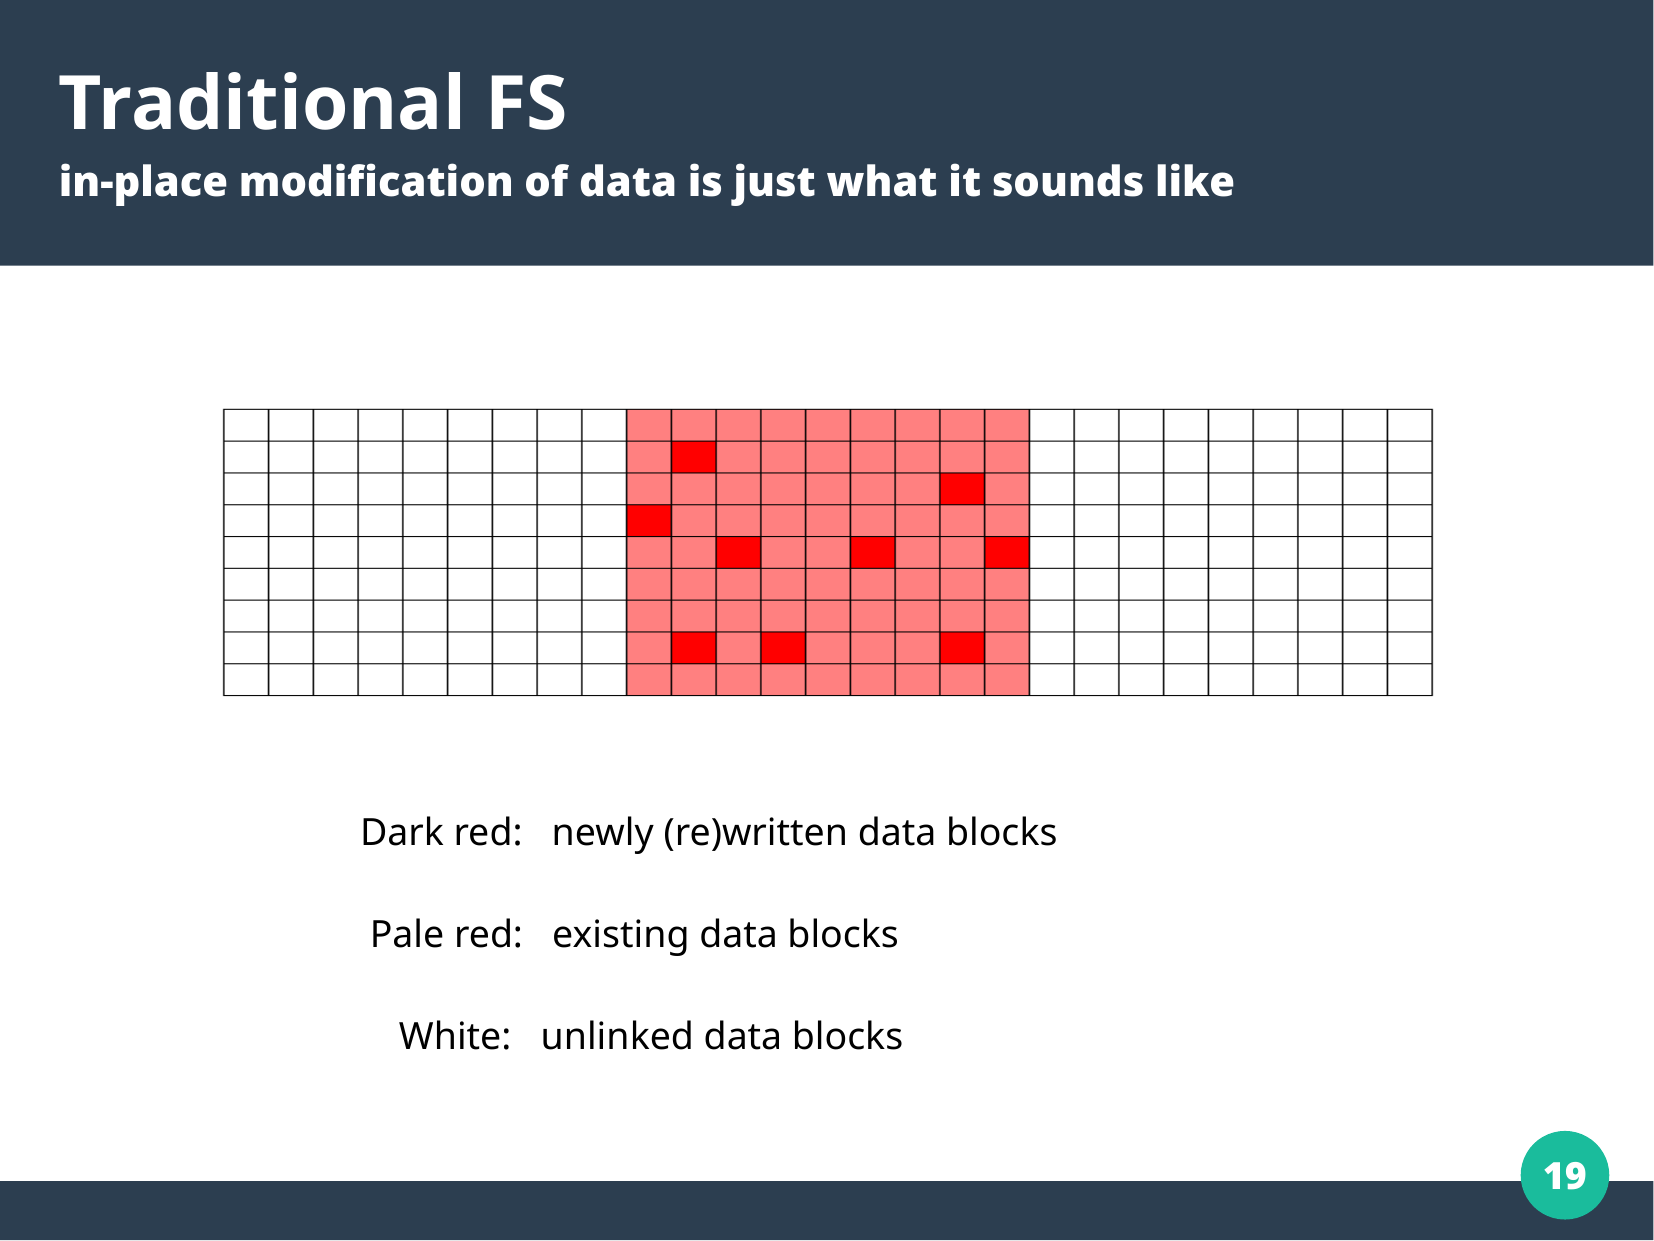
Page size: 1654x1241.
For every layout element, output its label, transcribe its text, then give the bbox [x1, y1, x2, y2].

title Dark red: newly (re)written data blocks Pale red: existing data blocks White: unlinked data blocks [360, 795, 1414, 1072]
title Traditional FS in-place modification of data is just what it sounds like [59, 49, 1595, 207]
picture [195, 341, 1463, 766]
